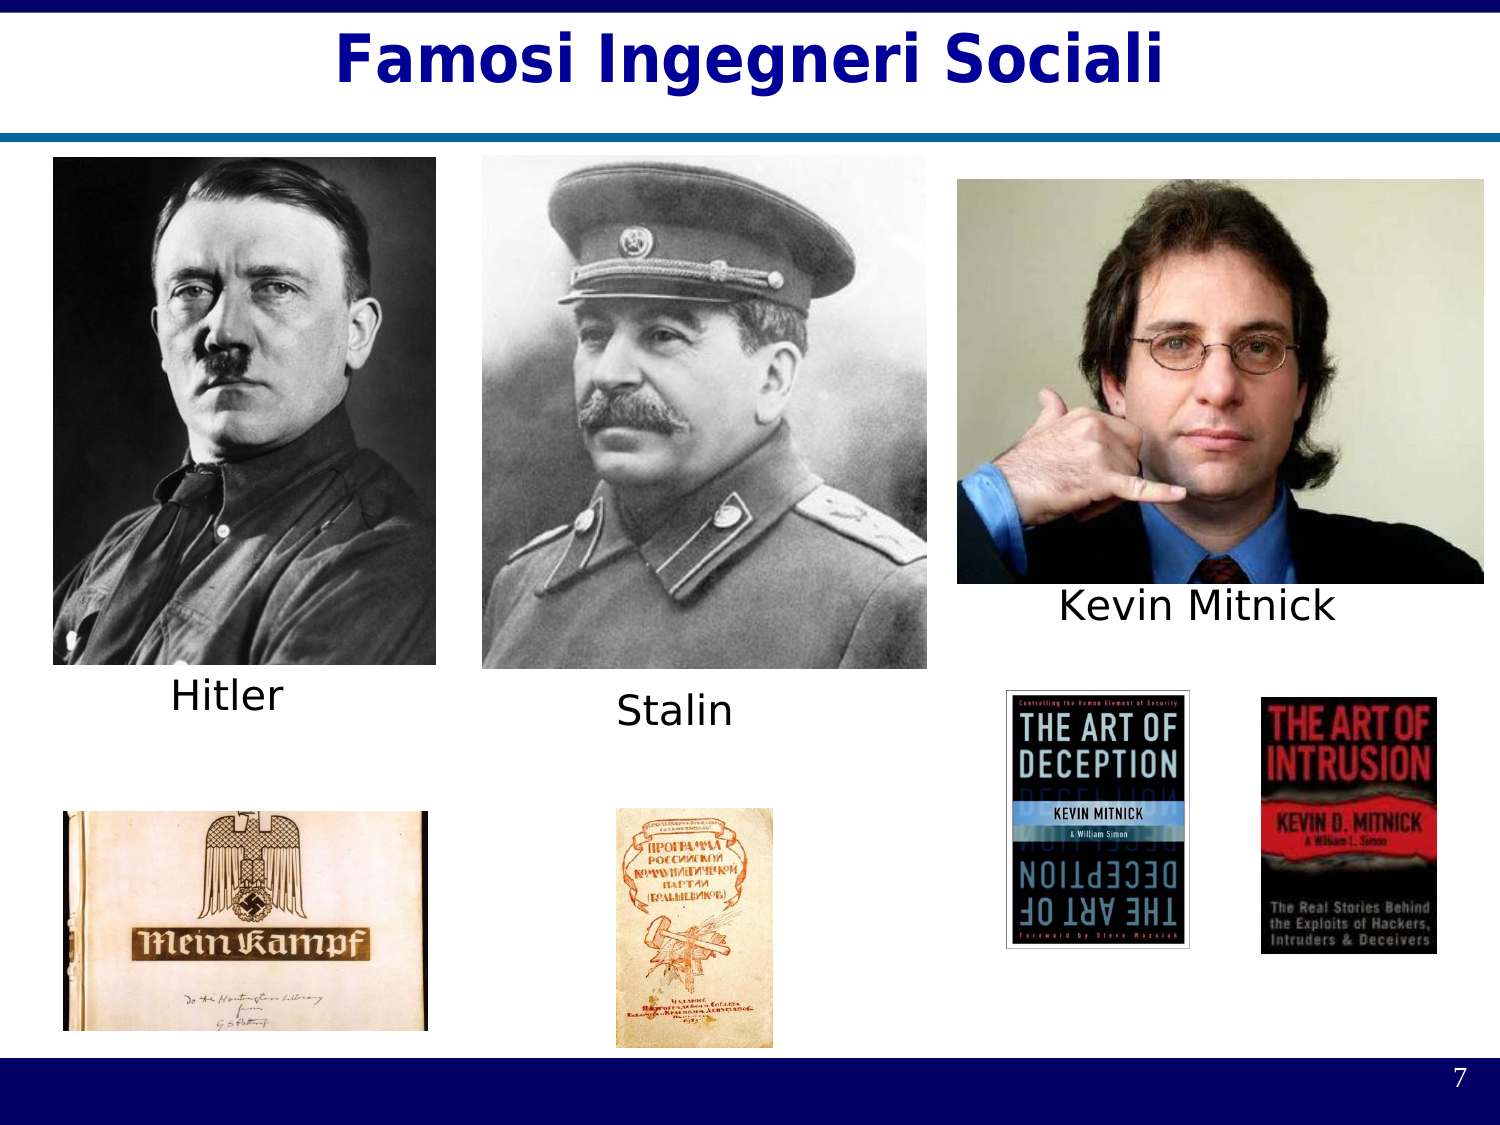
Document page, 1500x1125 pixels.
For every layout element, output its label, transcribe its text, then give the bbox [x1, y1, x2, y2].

picture [957, 179, 1487, 584]
text_box Stalin [616, 692, 751, 751]
picture [63, 811, 428, 1032]
picture [1006, 690, 1190, 949]
picture [482, 155, 927, 669]
text_box Kevin Mitnick [1058, 586, 1336, 645]
text_box Hitler [169, 677, 301, 736]
title Famosi Ingegneri Sociali [62, 0, 1438, 126]
picture [1261, 697, 1437, 954]
picture [53, 157, 436, 665]
picture [616, 808, 773, 1048]
